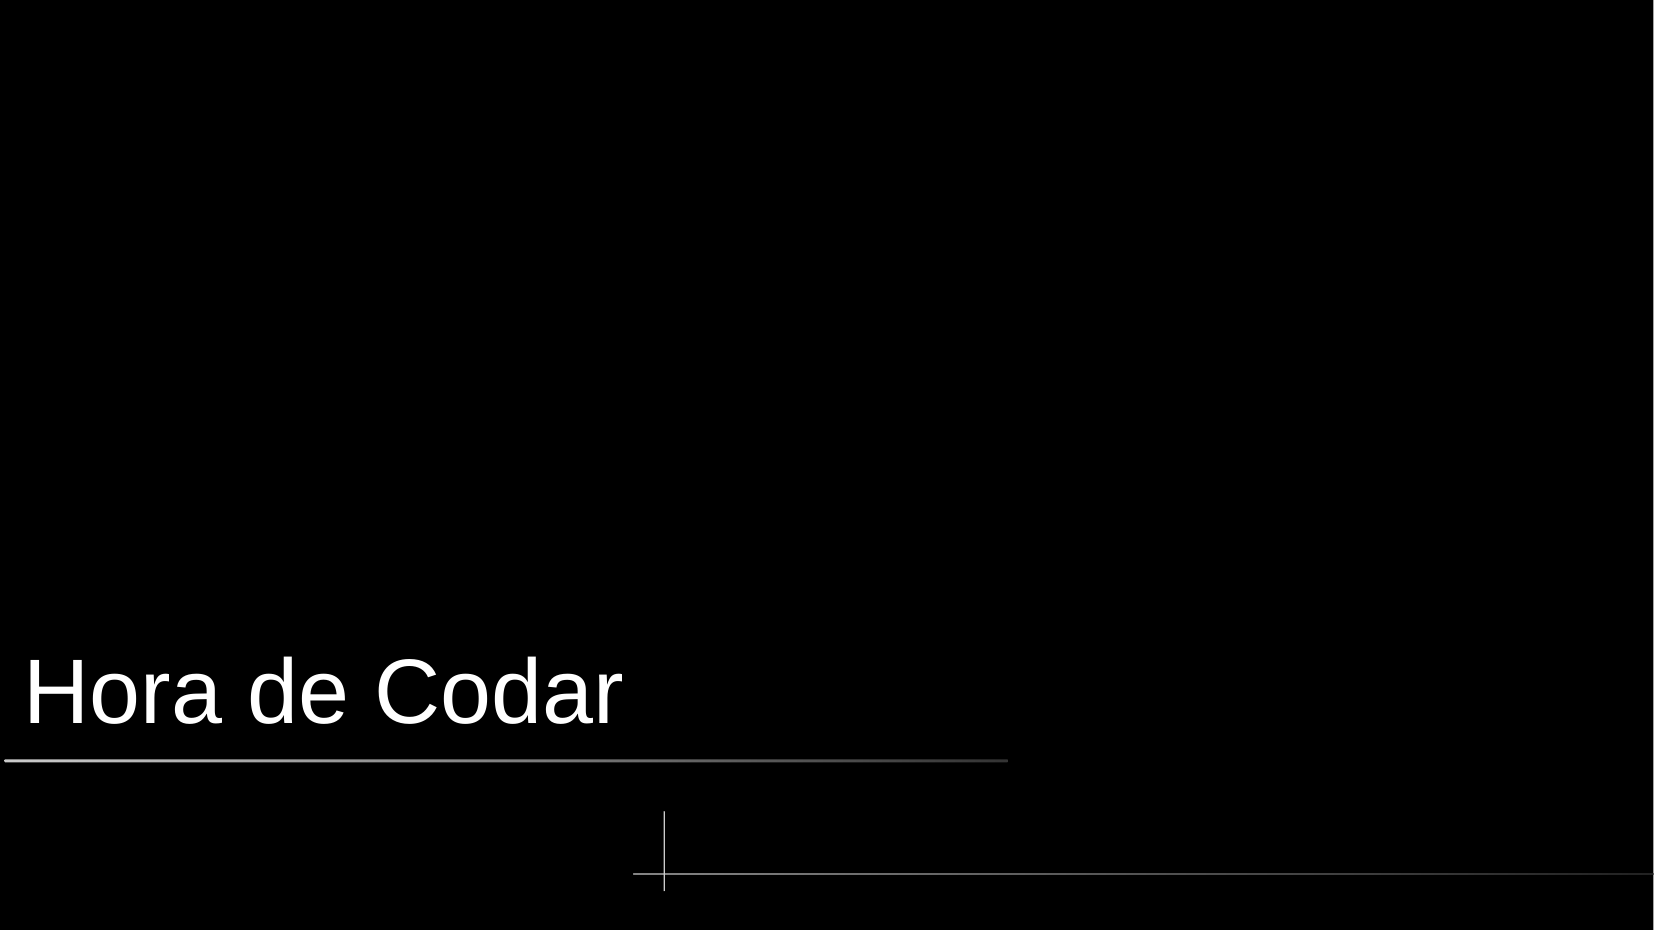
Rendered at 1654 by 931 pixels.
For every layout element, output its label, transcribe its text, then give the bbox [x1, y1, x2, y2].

title Hora de Codar [23, 637, 1501, 746]
